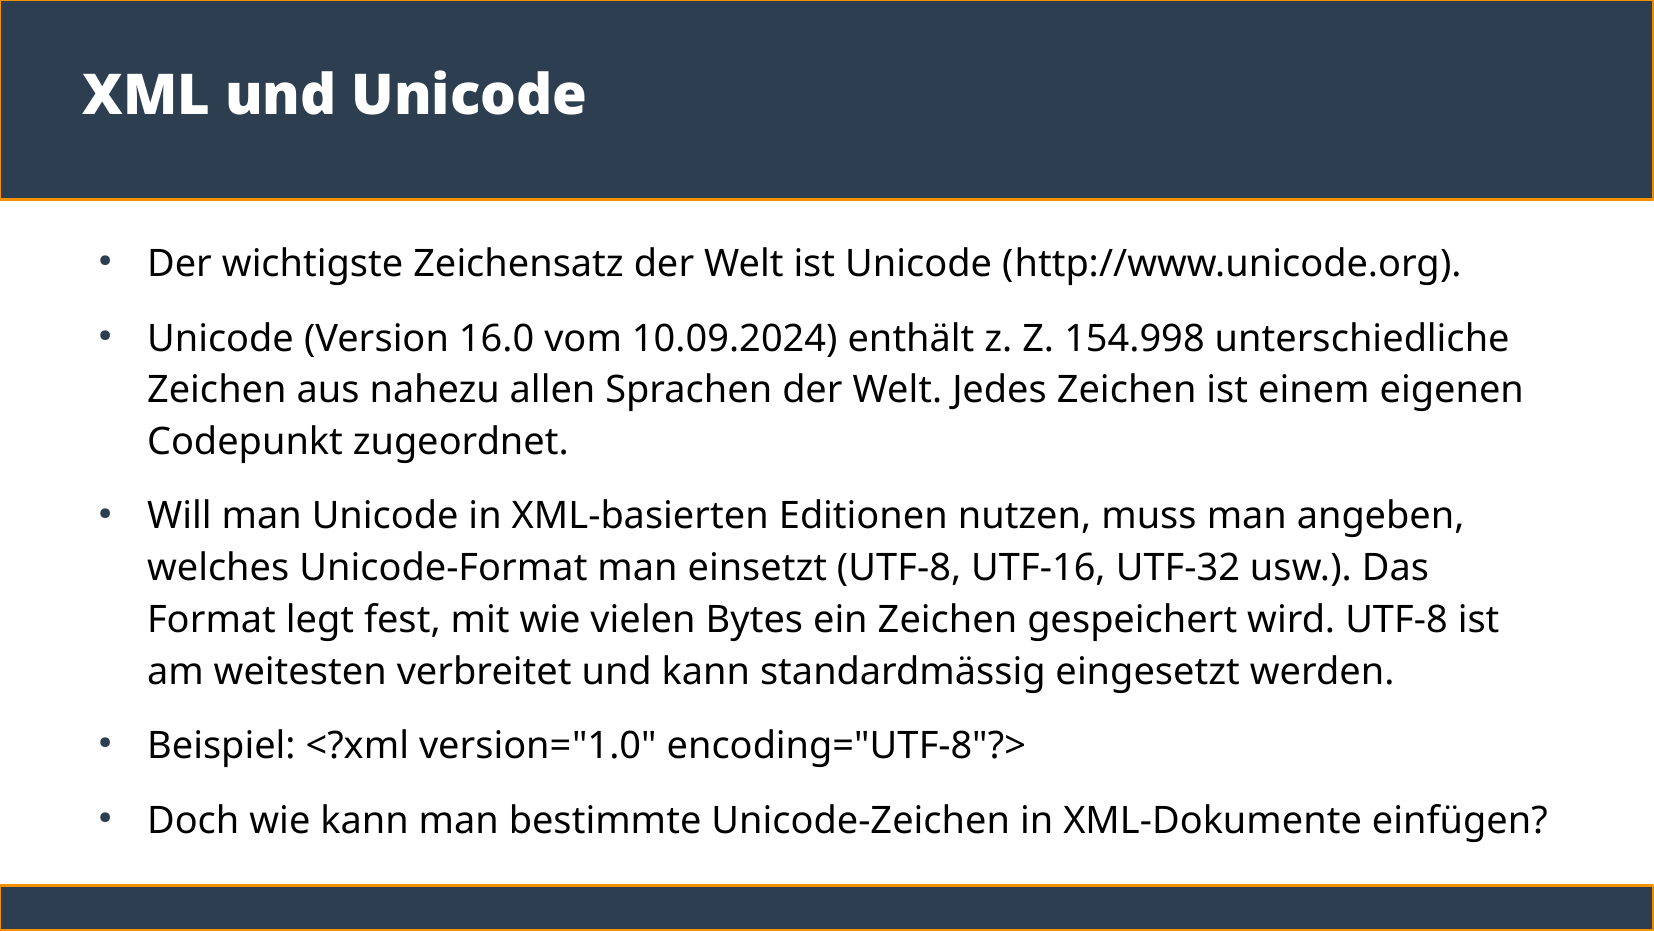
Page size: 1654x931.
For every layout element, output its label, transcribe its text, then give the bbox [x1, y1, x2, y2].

title XML und Unicode [82, 14, 1571, 171]
list Der wichtigste Zeichensatz der Welt ist Unicode (http://www.unicode.org). Unicode (Version 16.0 vom 10.09.2024) enthält z. Z. 154.998 unterschiedliche Zeichen aus nahezu allen Sprachen der Welt. Jedes Zeichen ist einem eigenen Codepunkt zugeordnet. Will man Unicode in XML-basierten Editionen nutzen, muss man angeben, welches Unicode-Format man einsetzt (UTF-8, UTF-16, UTF-32 usw.). Das Format legt fest, mit wie vielen Bytes ein Zeichen gespeichert wird. UTF-8 ist am weitesten verbreitet und kann standardmässig eingesetzt werden. Beispiel: <?xml version="1.0" encoding="UTF-8"?> Doch wie kann man bestimmte Unicode-Zeichen in XML-Dokumente einfügen? [82, 236, 1563, 857]
